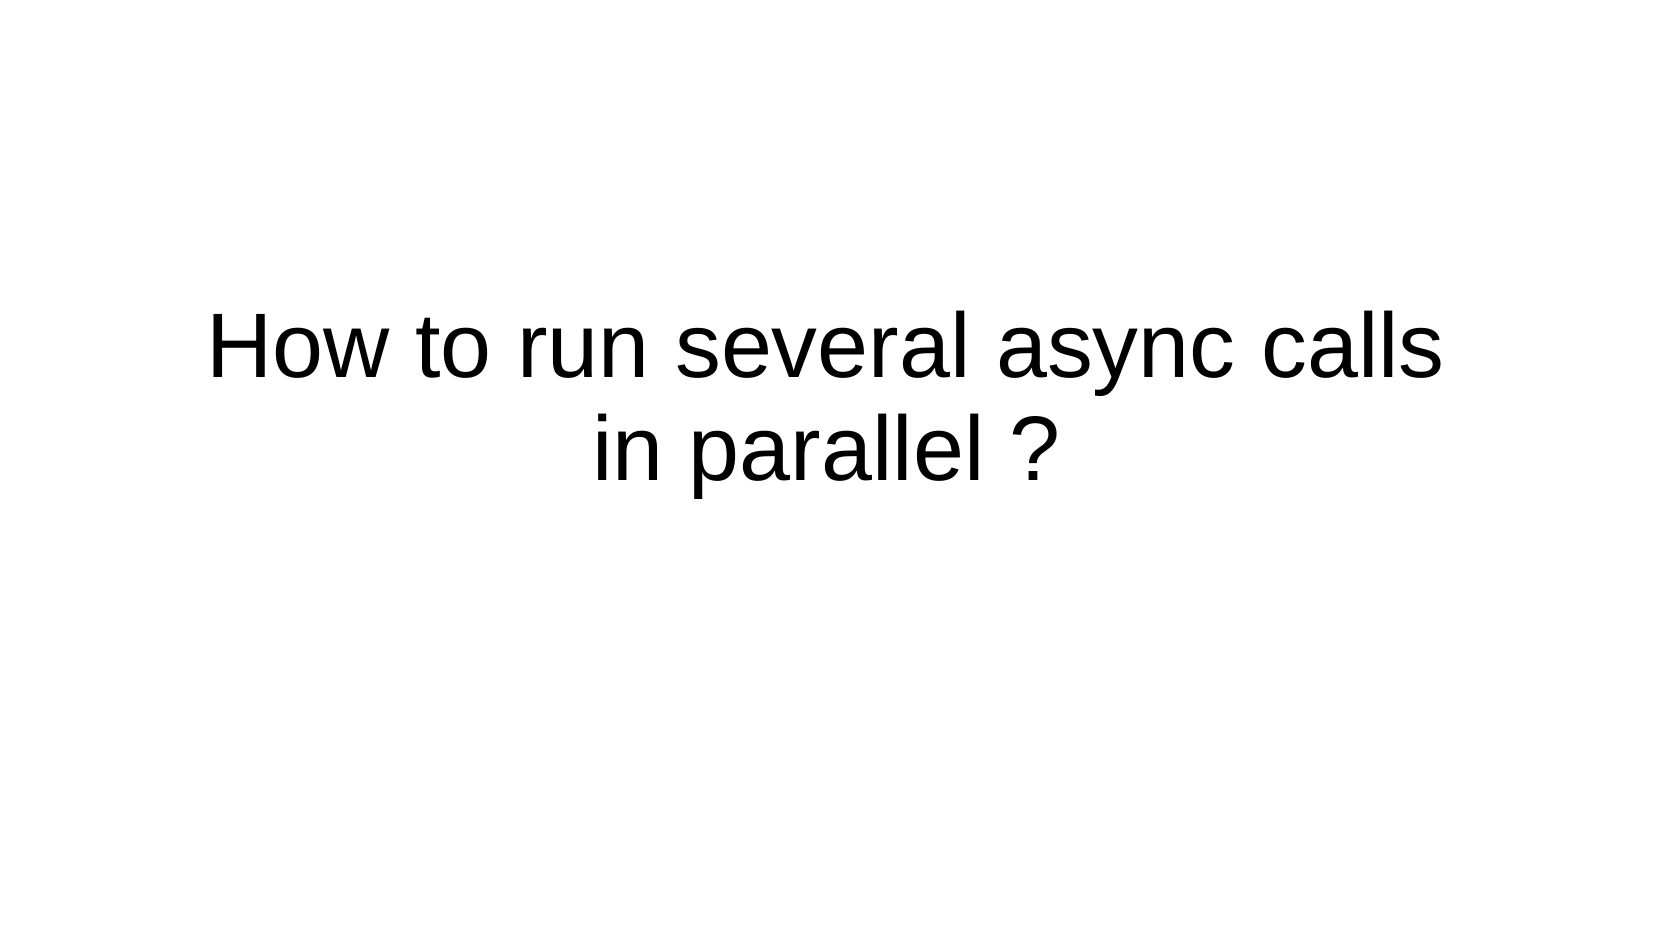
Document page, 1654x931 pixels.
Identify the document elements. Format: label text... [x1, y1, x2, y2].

subtitle How to run several async calls in parallel ? [82, 37, 1571, 757]
